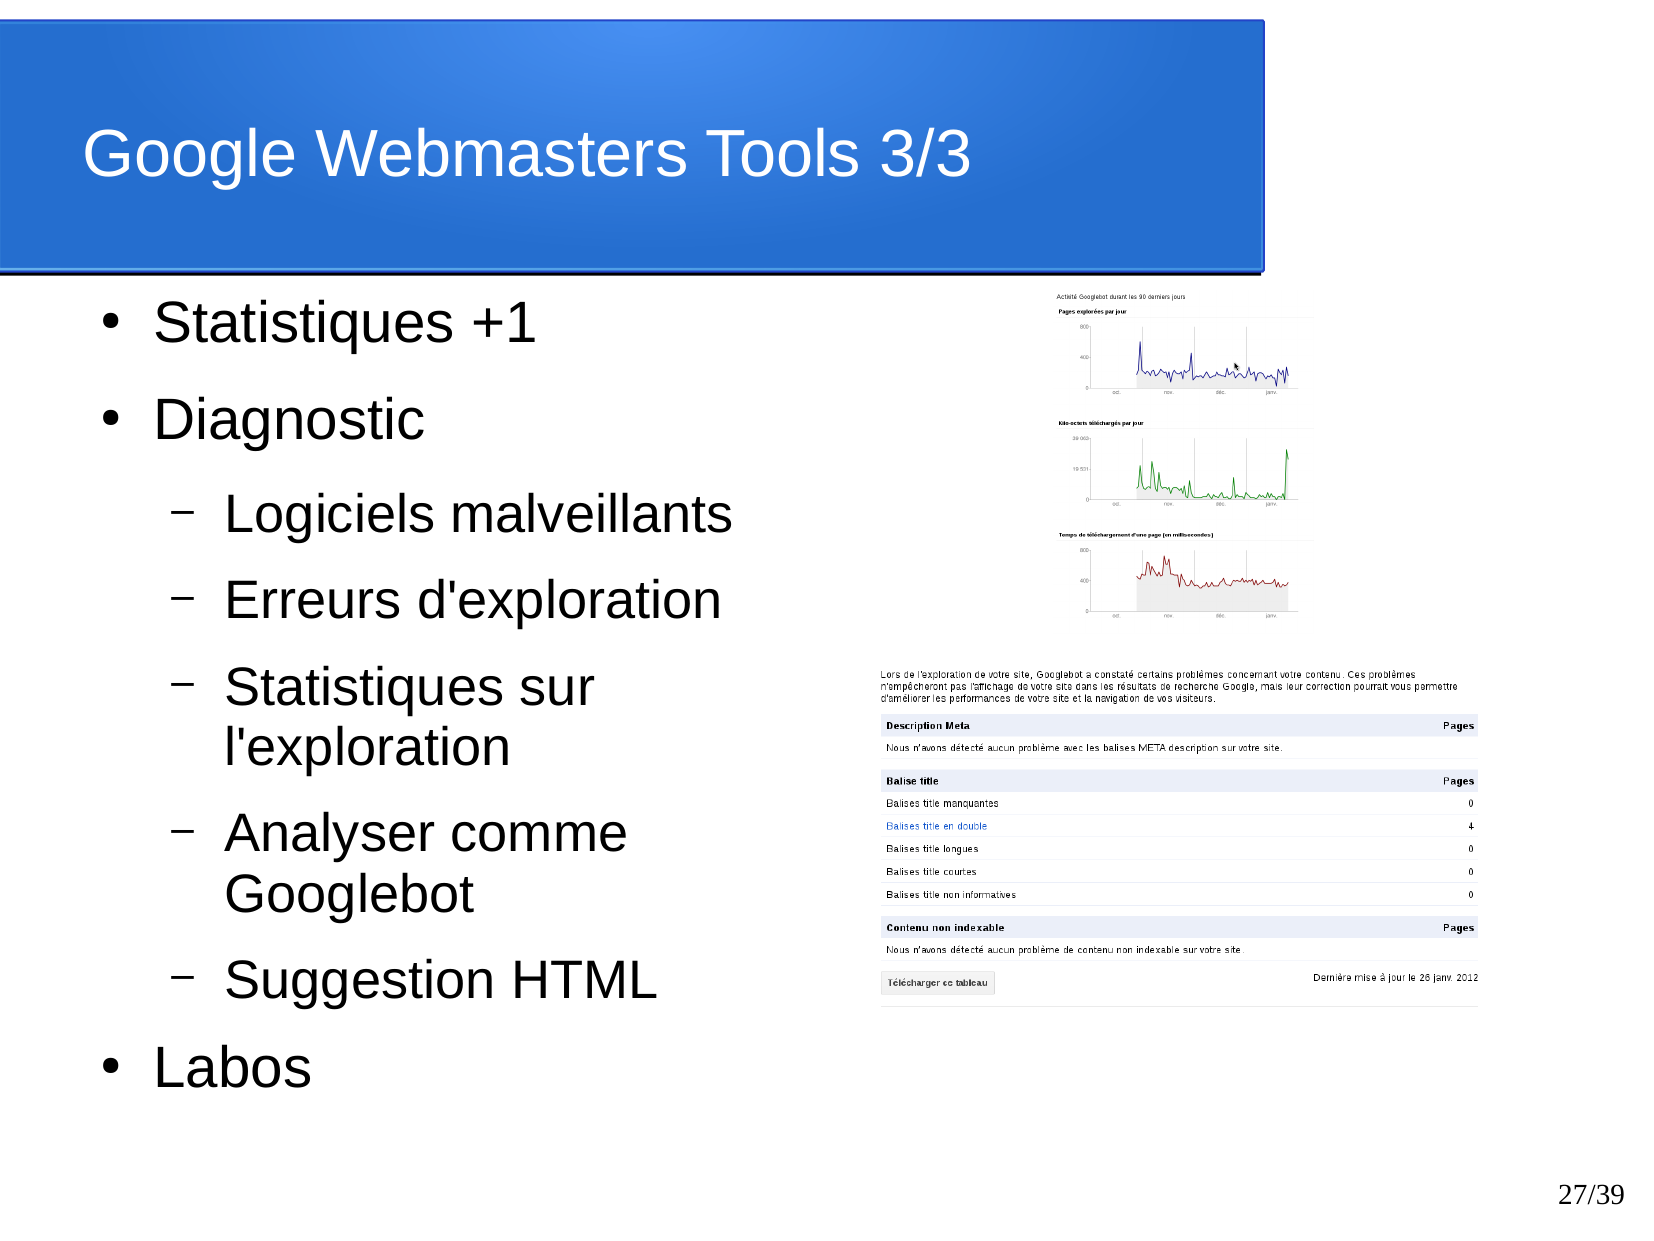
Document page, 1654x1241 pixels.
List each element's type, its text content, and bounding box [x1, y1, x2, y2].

picture [878, 665, 1489, 1009]
title Google Webmasters Tools 3/3 [82, 49, 1250, 257]
picture [1053, 290, 1314, 634]
list Statistiques +1 Diagnostic Logiciels malveillants Erreurs d'exploration Statistiques sur l'exploration Analyser comme Googlebot Suggestion HTML Labos [82, 290, 793, 1101]
